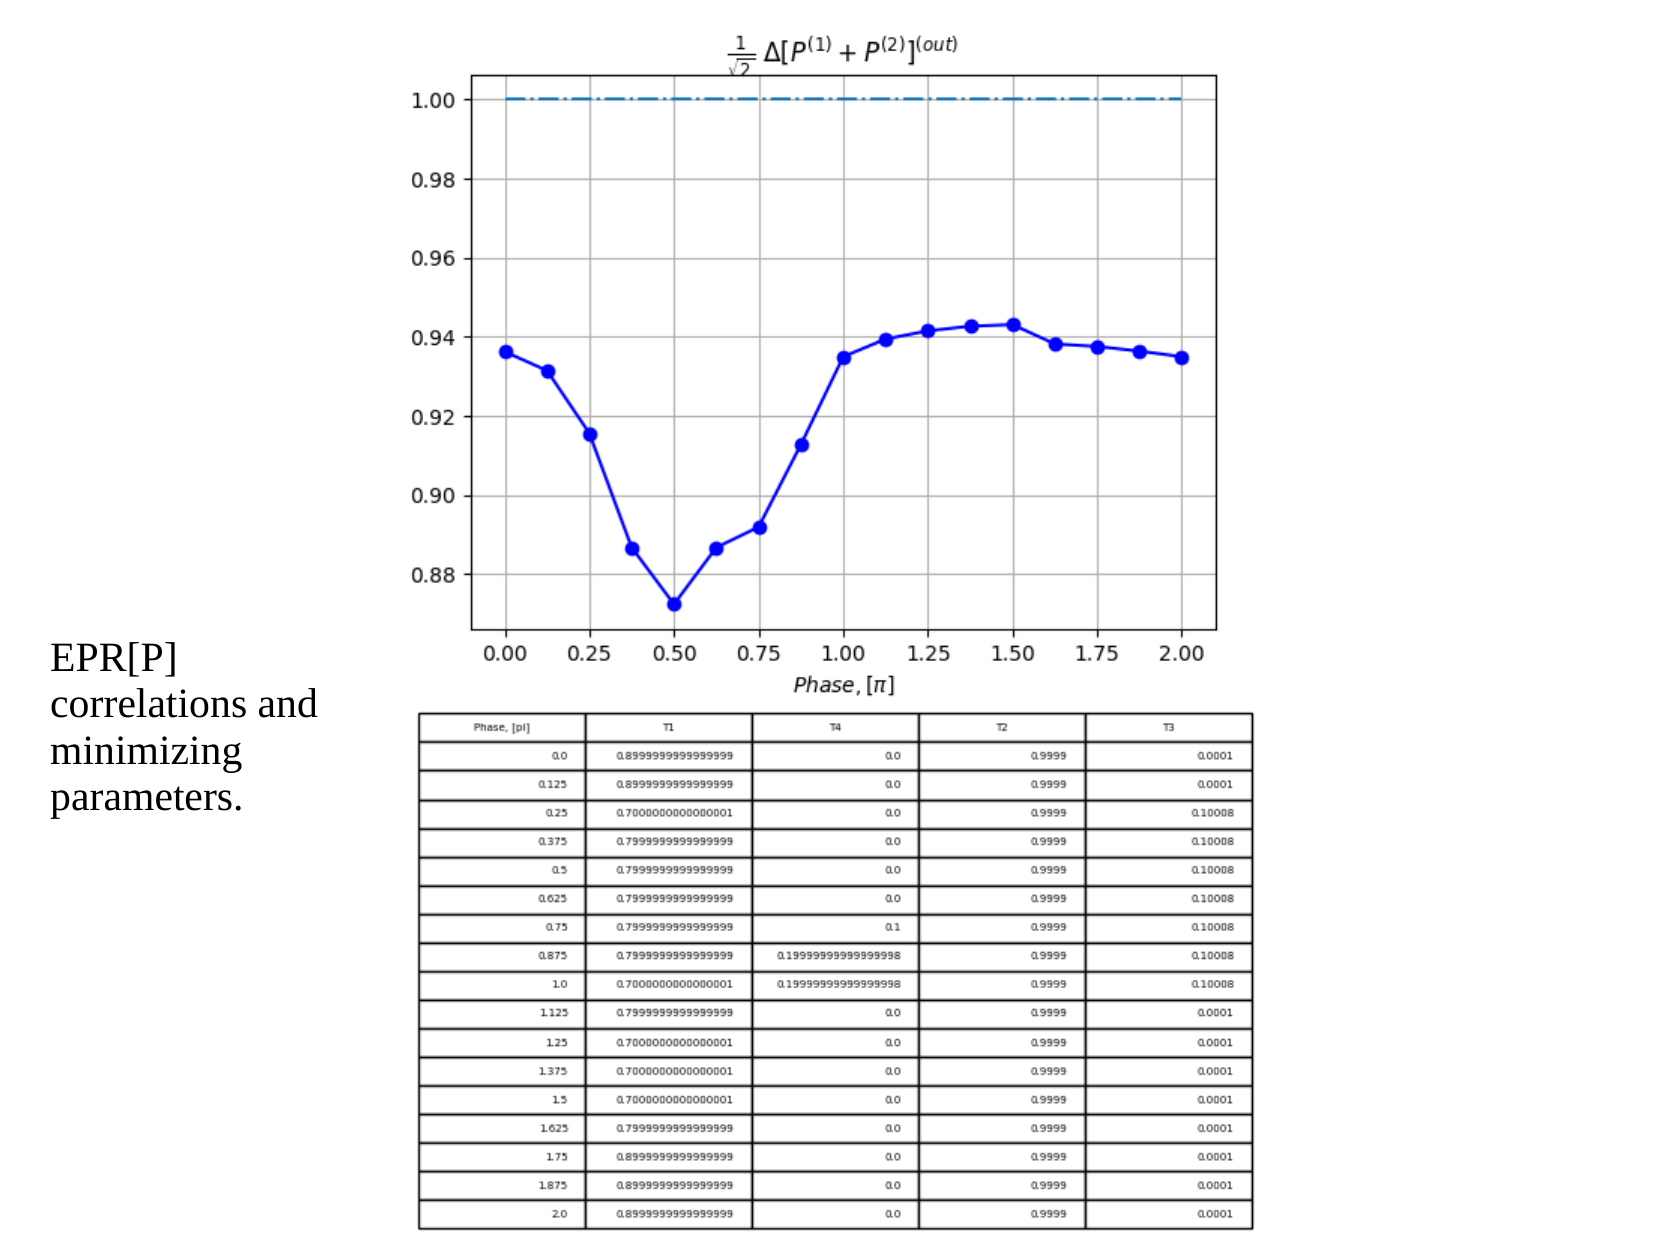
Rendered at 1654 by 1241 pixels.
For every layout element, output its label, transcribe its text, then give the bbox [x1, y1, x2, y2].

picture [318, 0, 1312, 1241]
text_box EPR[P] correlations and minimizing parameters. [35, 626, 318, 827]
